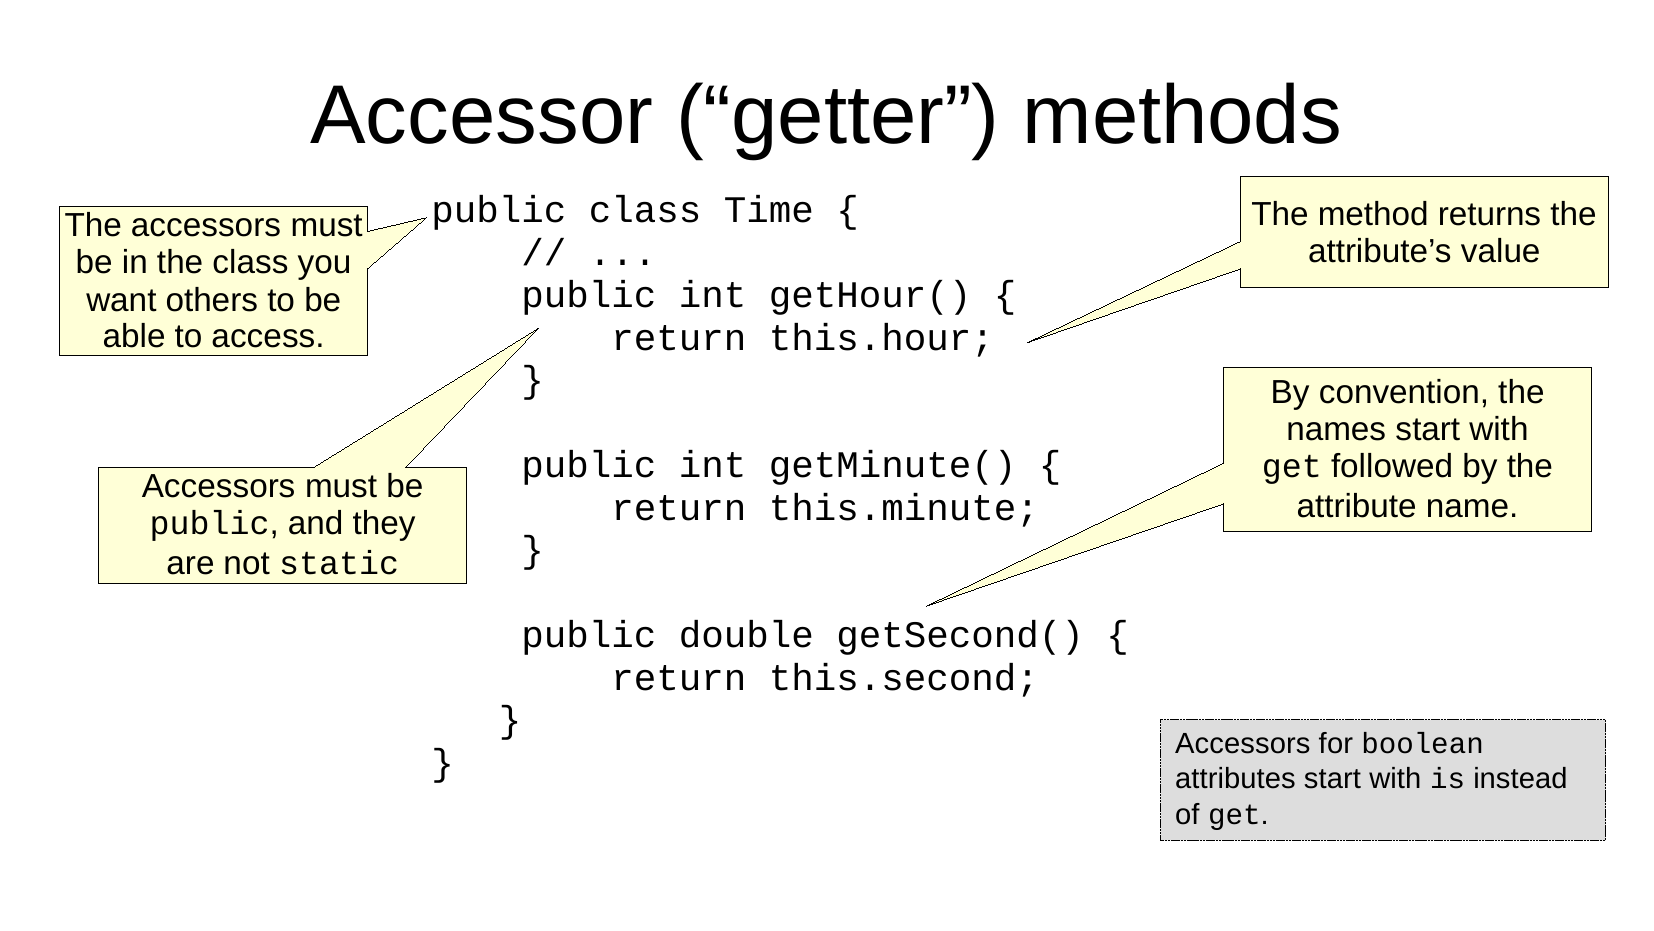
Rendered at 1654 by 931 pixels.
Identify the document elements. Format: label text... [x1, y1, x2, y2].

text_box public class Time { // ... public int getHour() { return this.hour; } public int getMinute() { return this.minute; } public double getSecond() { return this.second; } } [416, 184, 1441, 879]
text_box By convention, the names start with get followed by the attribute name. [926, 367, 1592, 607]
text_box Accessors must be public, and they are not static [98, 328, 539, 584]
text_box Accessors for boolean attributes start with is instead of get. [1160, 719, 1606, 841]
title Accessor (“getter”) methods [82, 37, 1571, 193]
text_box The accessors must be in the class you want others to be able to access. [59, 206, 427, 356]
text_box The method returns the attribute’s value [1027, 176, 1609, 343]
